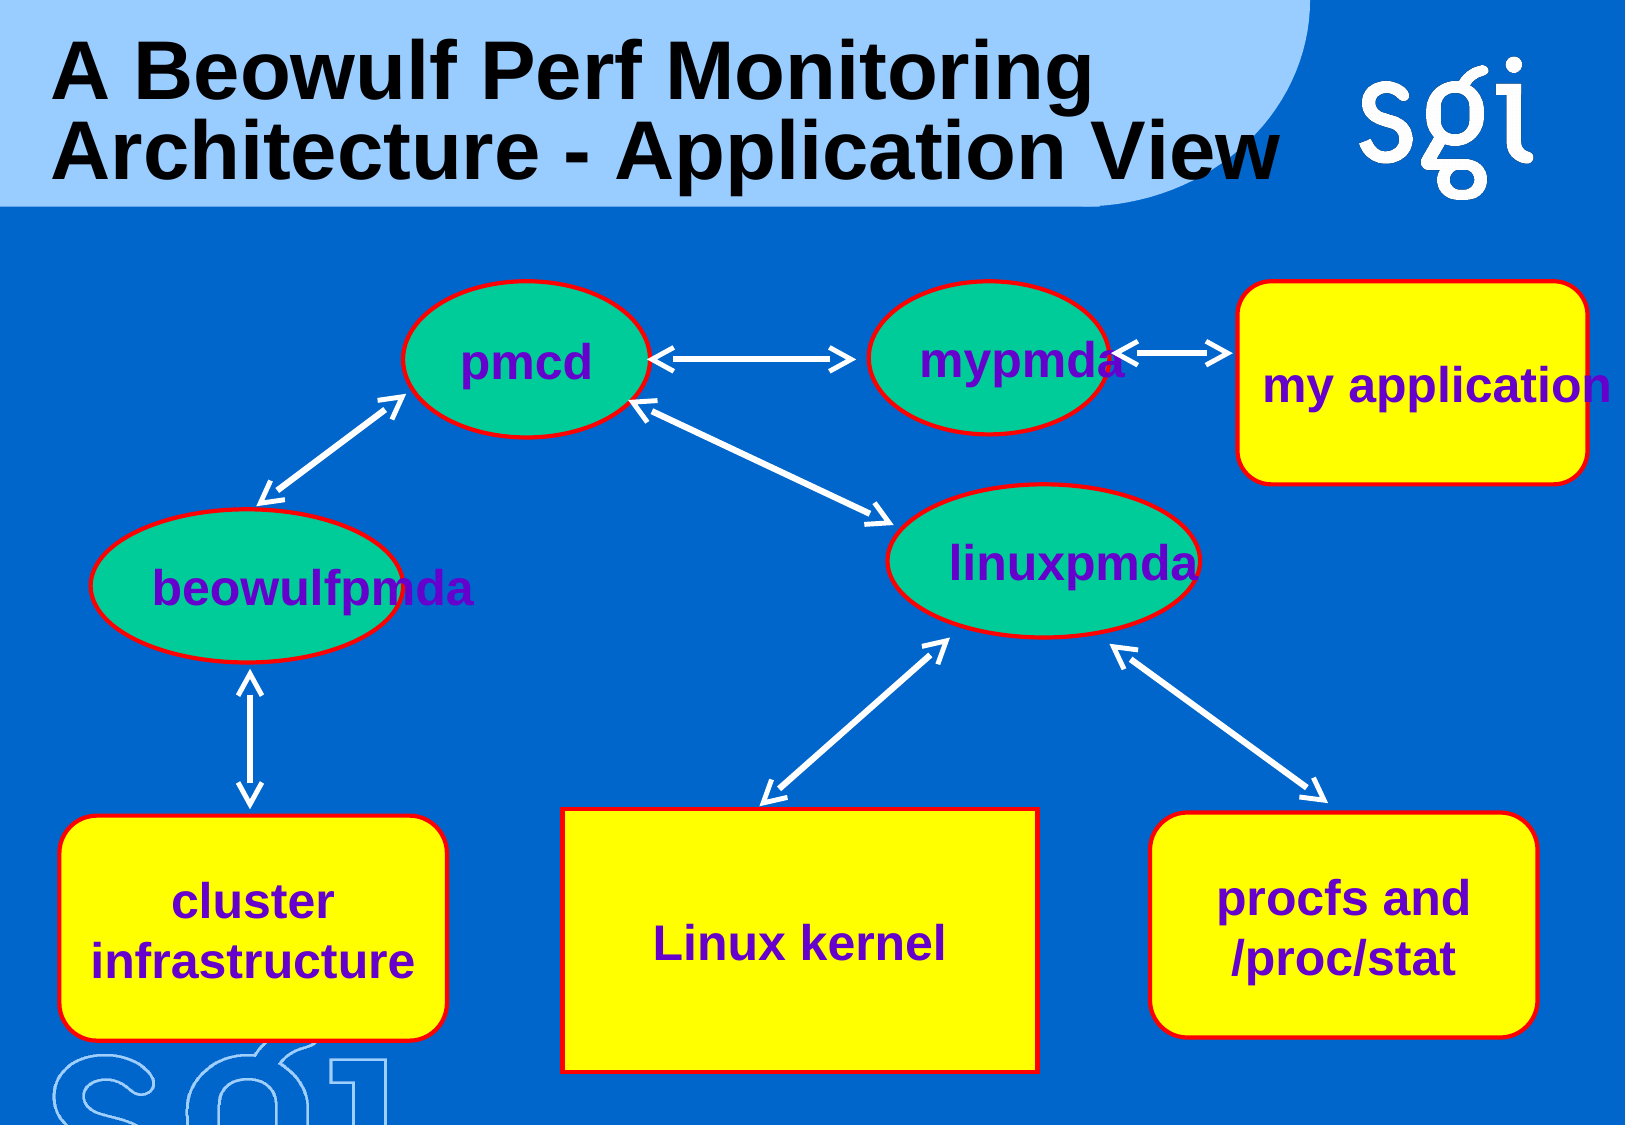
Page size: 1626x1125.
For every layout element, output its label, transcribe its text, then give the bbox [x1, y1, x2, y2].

text_box my application [1237, 281, 1588, 485]
title A Beowulf Perf Monitoring Architecture - Application View [36, 24, 1318, 208]
text_box cluster infrastructure [59, 815, 447, 1041]
text_box linuxpmda [887, 484, 1201, 638]
text_box mypmda [868, 281, 1110, 435]
text_box Linux kernel [562, 809, 1038, 1072]
text_box pmcd [403, 281, 650, 438]
text_box beowulfpmda [90, 509, 404, 663]
text_box procfs and /proc/stat [1149, 812, 1538, 1038]
